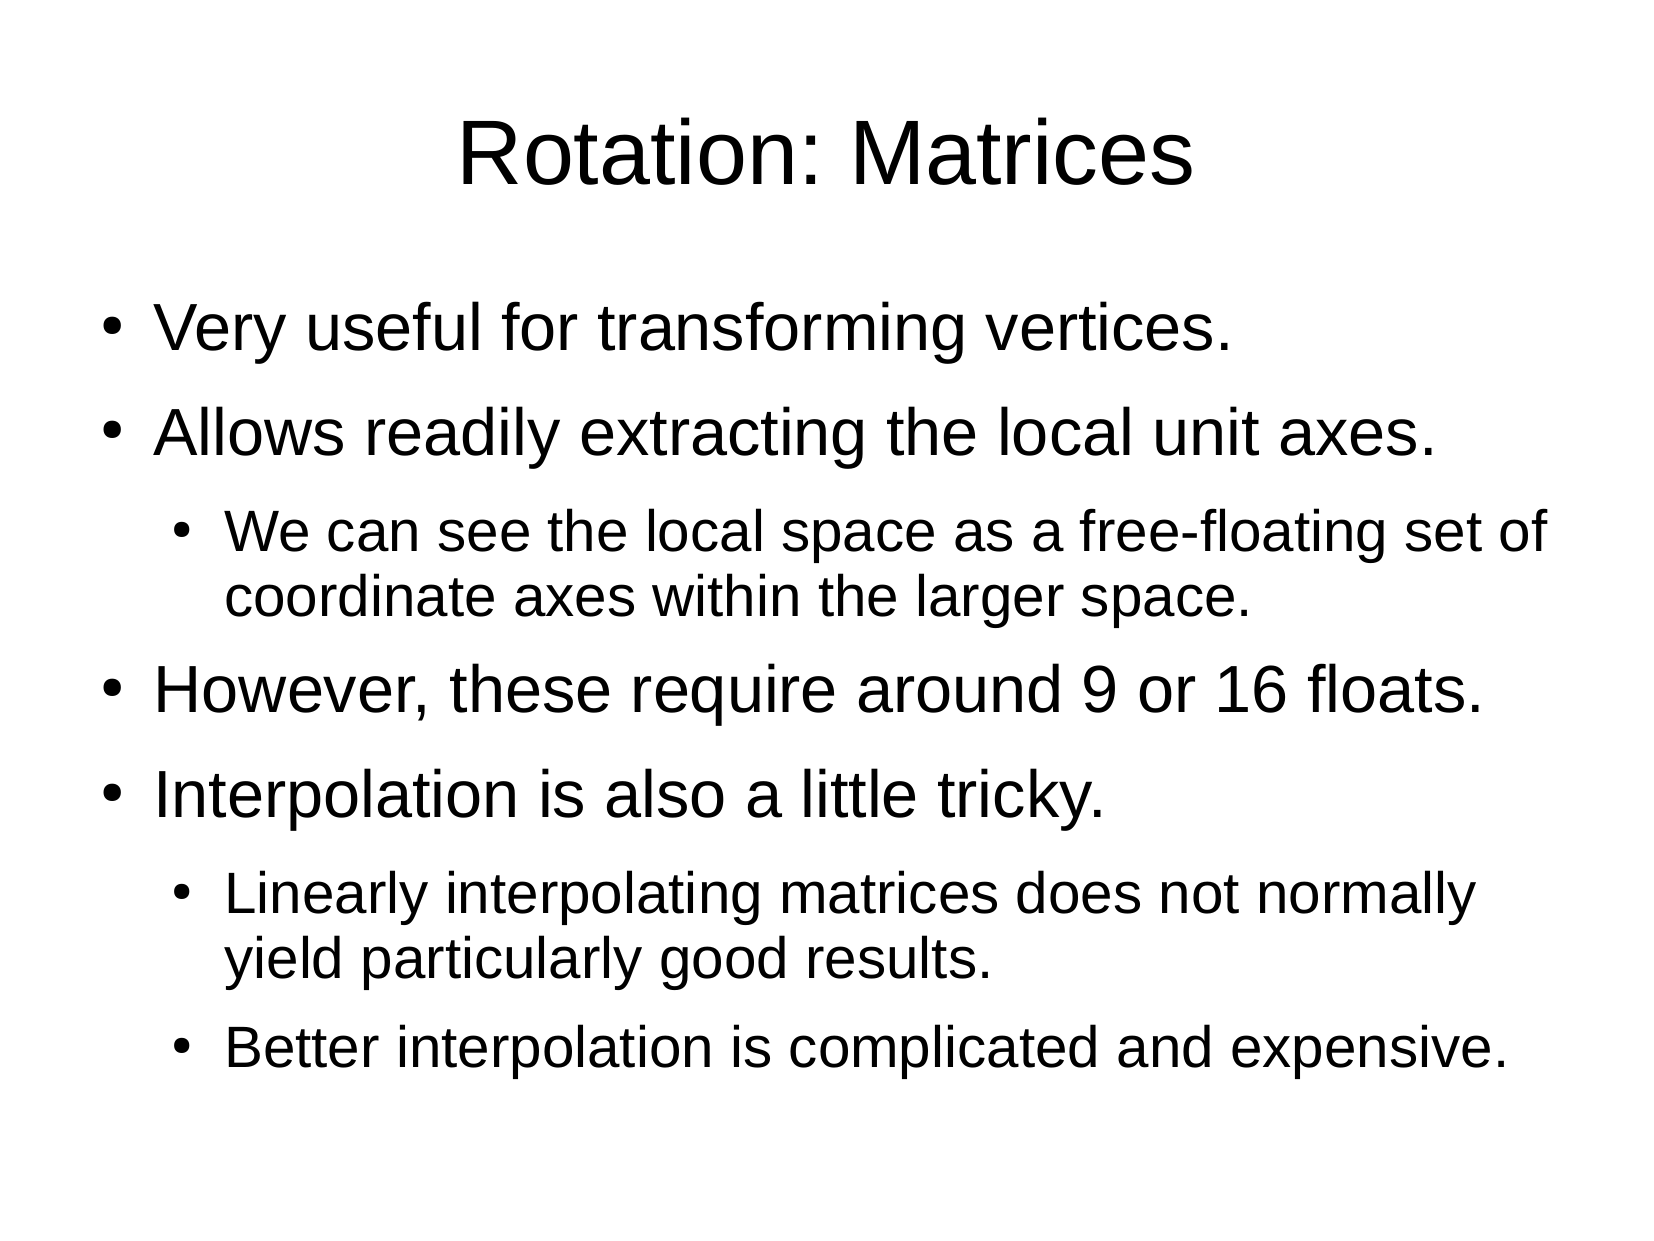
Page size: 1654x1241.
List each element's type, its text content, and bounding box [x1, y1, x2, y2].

list Very useful for transforming vertices. Allows readily extracting the local unit axes. We can see the local space as a free-floating set of coordinate axes within the larger space. However, these require around 9 or 16 floats. Interpolation is also a little tricky. Linearly interpolating matrices does not normally yield particularly good results. Better interpolation is complicated and expensive. [82, 290, 1571, 1094]
title Rotation: Matrices [82, 56, 1571, 250]
